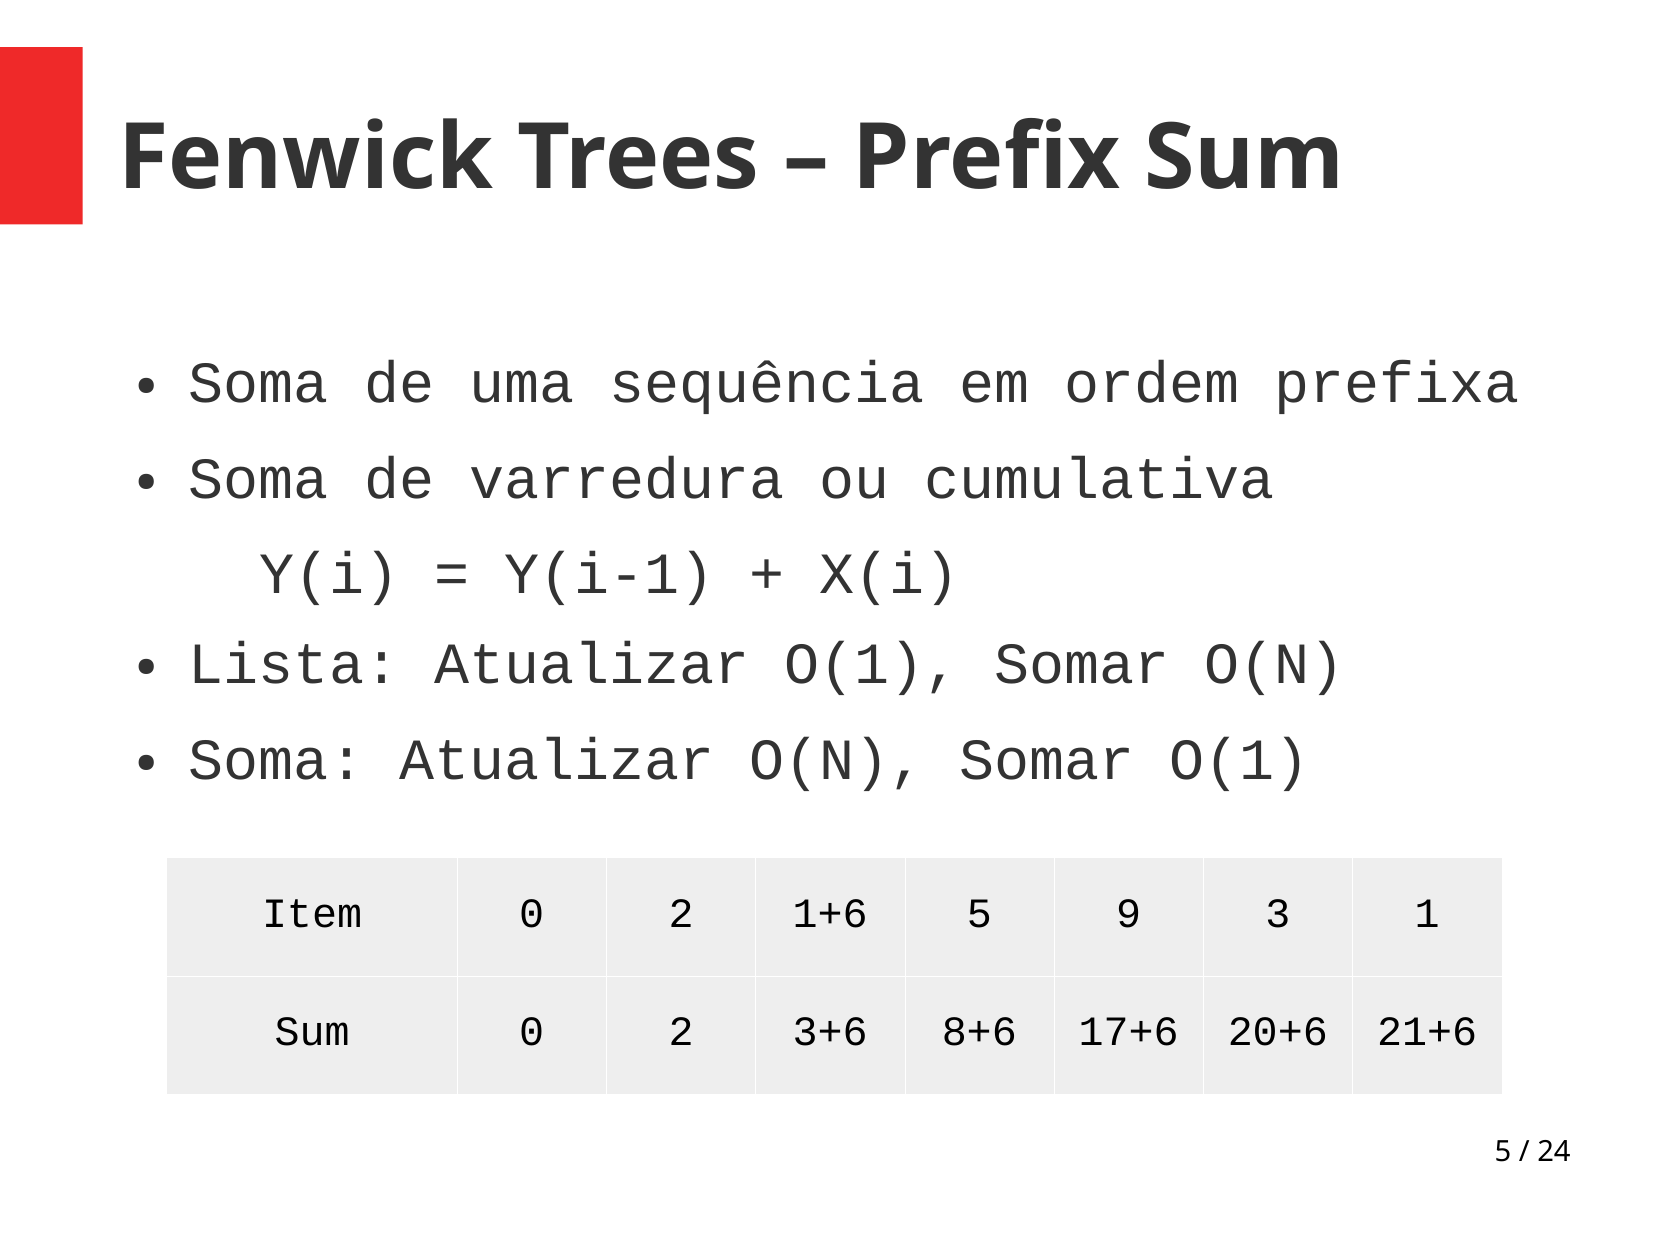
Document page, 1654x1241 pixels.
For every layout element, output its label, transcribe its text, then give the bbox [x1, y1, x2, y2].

table_header 1 [1353, 858, 1502, 976]
table_header Item [167, 858, 457, 976]
table_cell 0 [458, 977, 606, 1094]
table_header 1+6 [756, 858, 905, 976]
table_cell 3+6 [756, 977, 905, 1094]
table_cell 8+6 [906, 977, 1054, 1094]
table_cell 20+6 [1204, 977, 1352, 1094]
list Soma de uma sequência em ordem prefixa Soma de varredura ou cumulativa Y(i) = Y(i-1) + X(i) Lista: Atualizar O(1), Somar O(N) Soma: Atualizar O(N), Somar O(1) [118, 354, 1536, 1074]
title Fenwick Trees – Prefix Sum [118, 49, 1571, 257]
table_cell 2 [607, 977, 755, 1094]
table_header 9 [1055, 858, 1203, 976]
table_header 0 [458, 858, 606, 976]
table_header 2 [607, 858, 755, 976]
table_cell 21+6 [1353, 977, 1502, 1094]
table_header 5 [906, 858, 1054, 976]
table_header 3 [1204, 858, 1352, 976]
table_cell Sum [167, 977, 457, 1094]
table_cell 17+6 [1055, 977, 1203, 1094]
